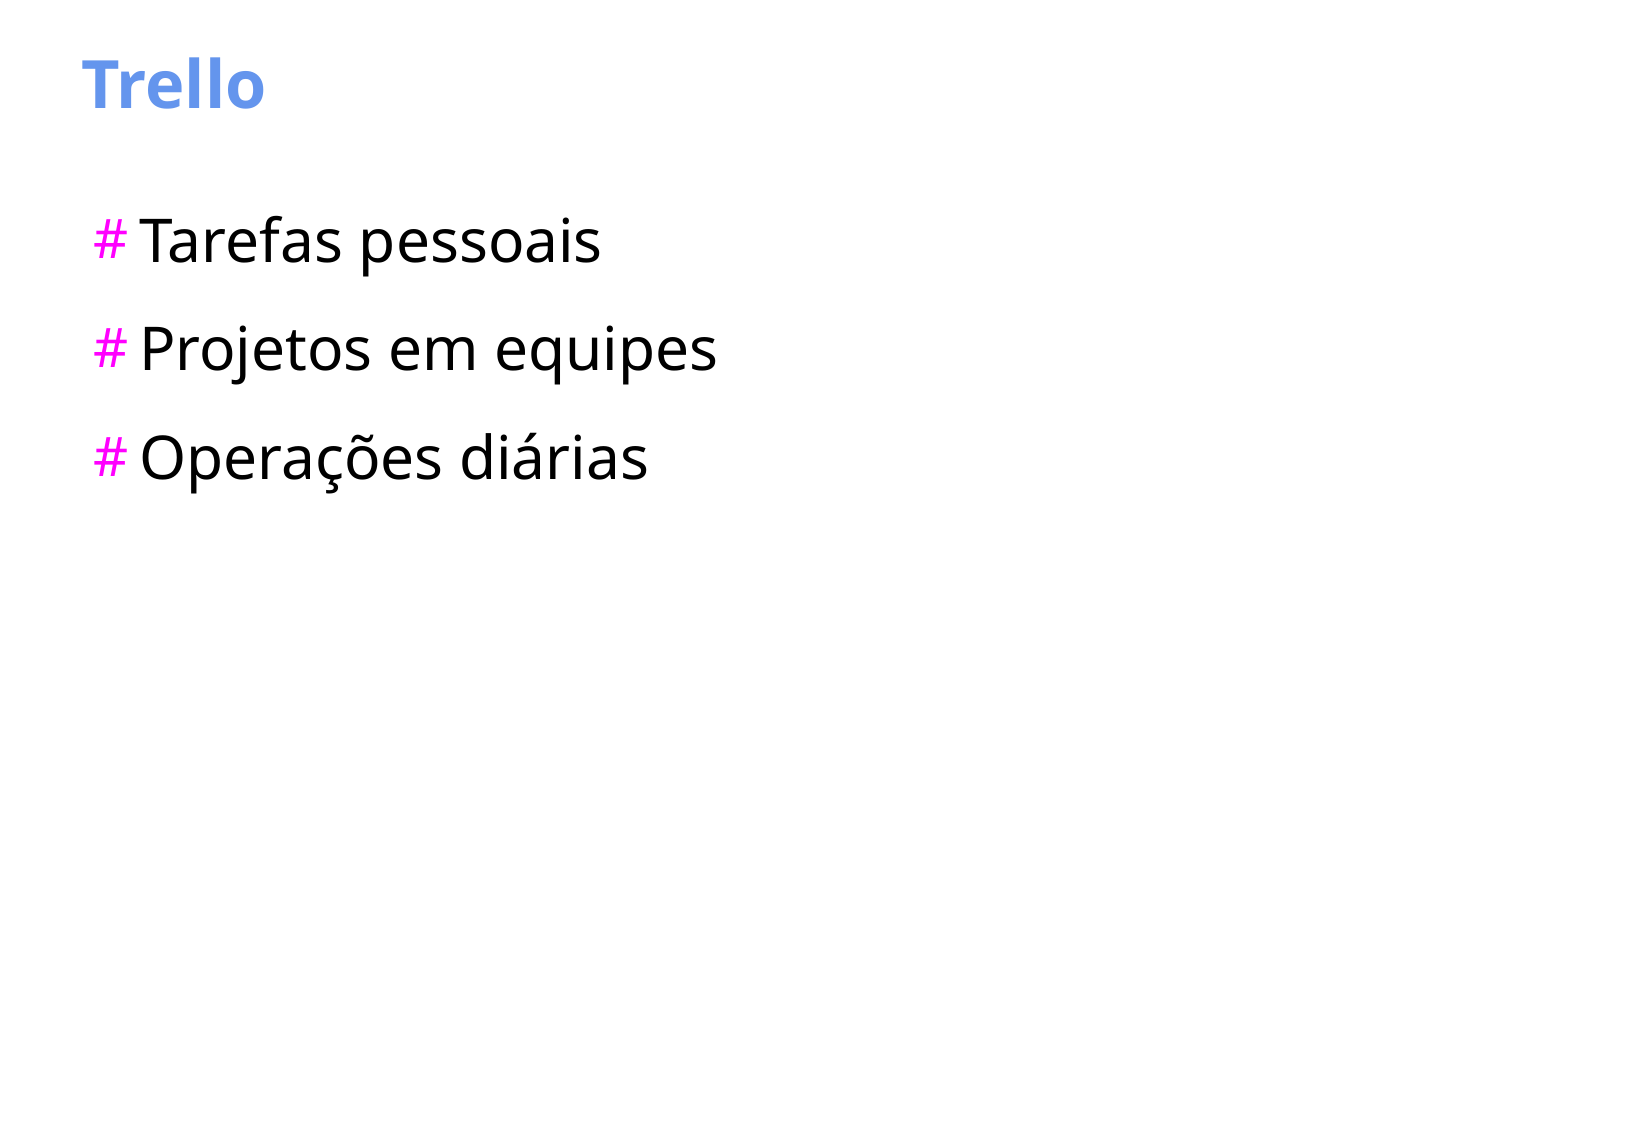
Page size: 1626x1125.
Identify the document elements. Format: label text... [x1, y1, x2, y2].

list Tarefas pessoais Projetos em equipes Operações diárias [81, 165, 1544, 1016]
title Trello [81, 41, 1544, 122]
